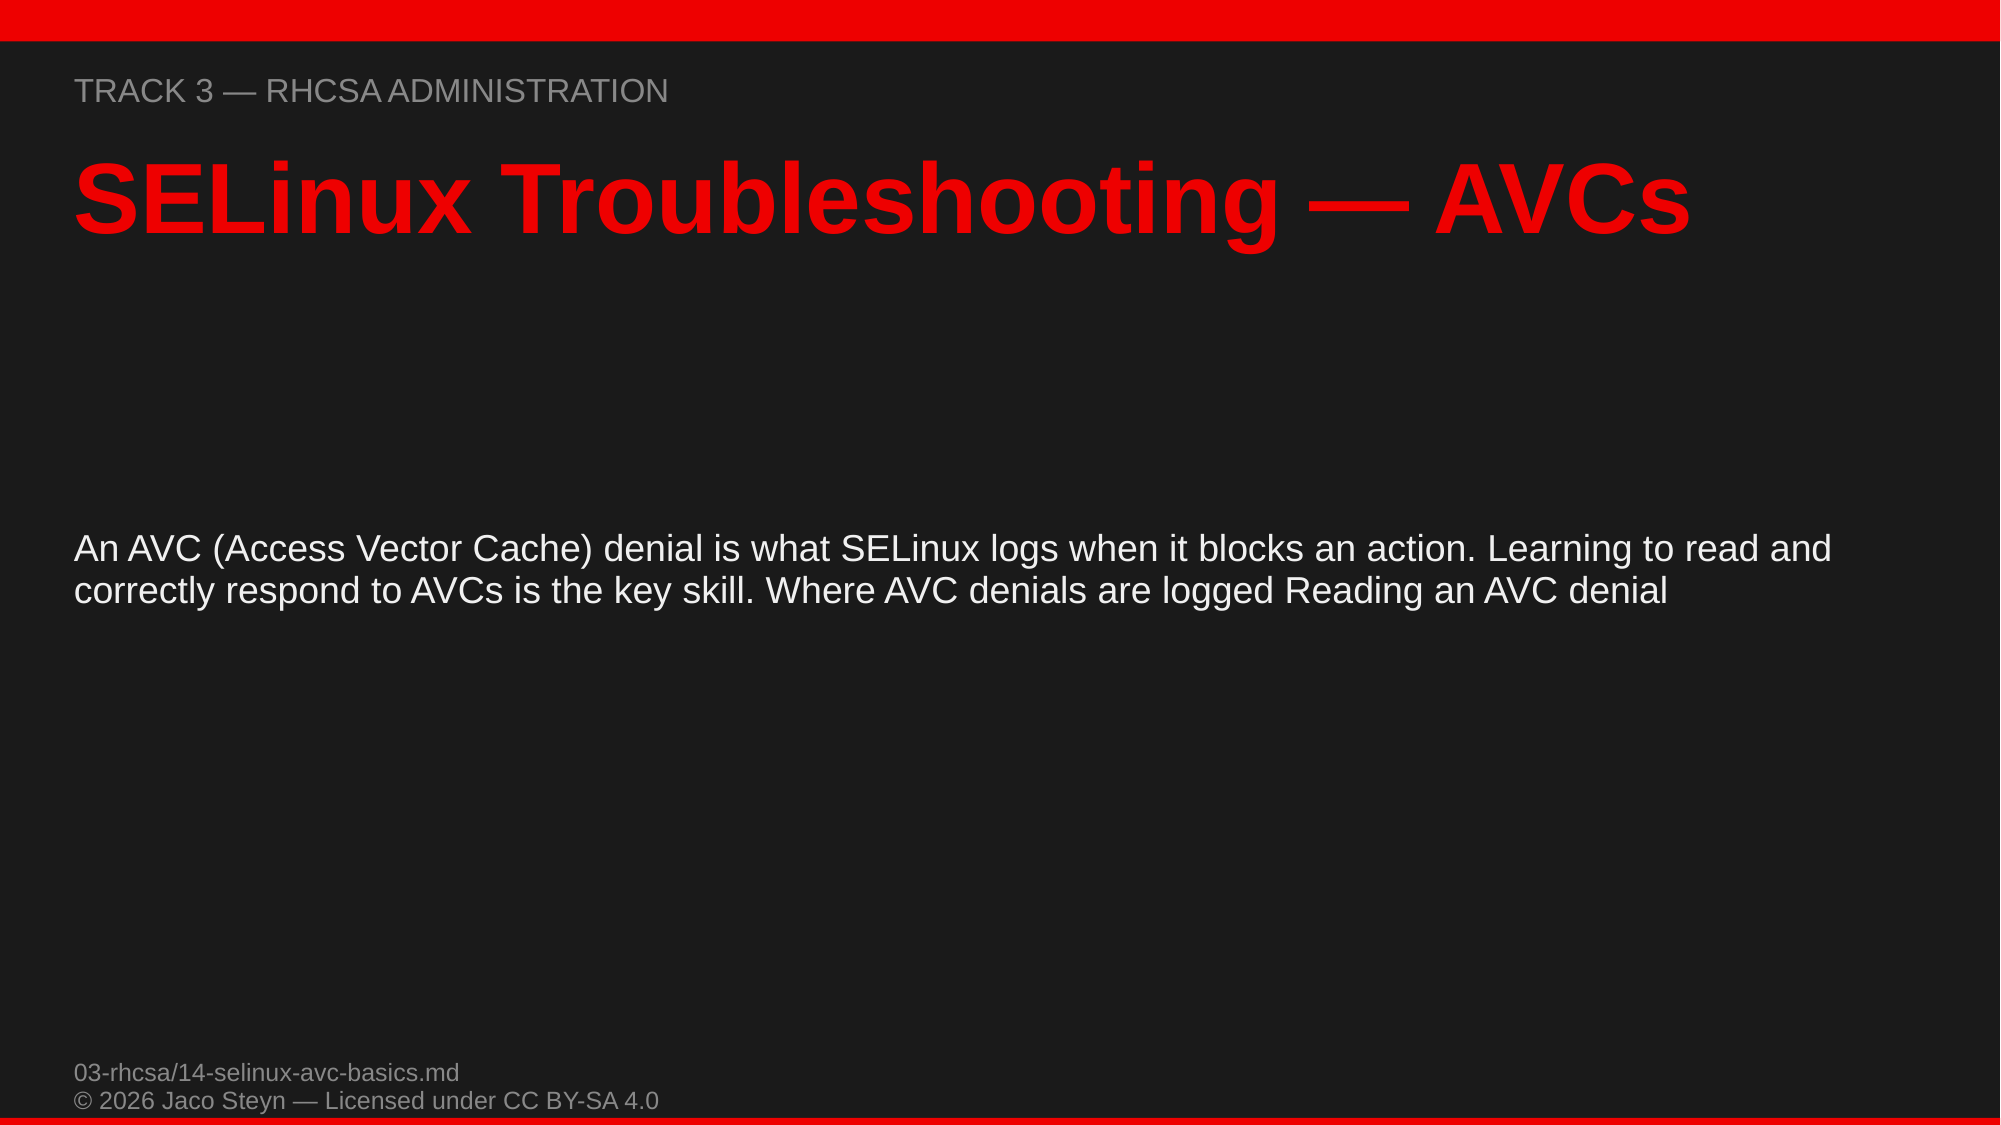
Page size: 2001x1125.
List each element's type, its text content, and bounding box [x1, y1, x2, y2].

text_box [0, 0, 2001, 42]
text_box [0, 1117, 2001, 1125]
text_box 03-rhcsa/14-selinux-avc-basics.md © 2026 Jaco Steyn — Licensed under CC BY-SA 4.0 [59, 1051, 1942, 1111]
text_box TRACK 3 — RHCSA ADMINISTRATION [59, 64, 1942, 119]
text_box SELinux Troubleshooting — AVCs [59, 135, 1942, 461]
text_box An AVC (Access Vector Cache) denial is what SELinux logs when it blocks an action. Learning to read and correctly respond to AVCs is the key skill. Where AVC denials are logged Reading an AVC denial [59, 519, 1942, 727]
